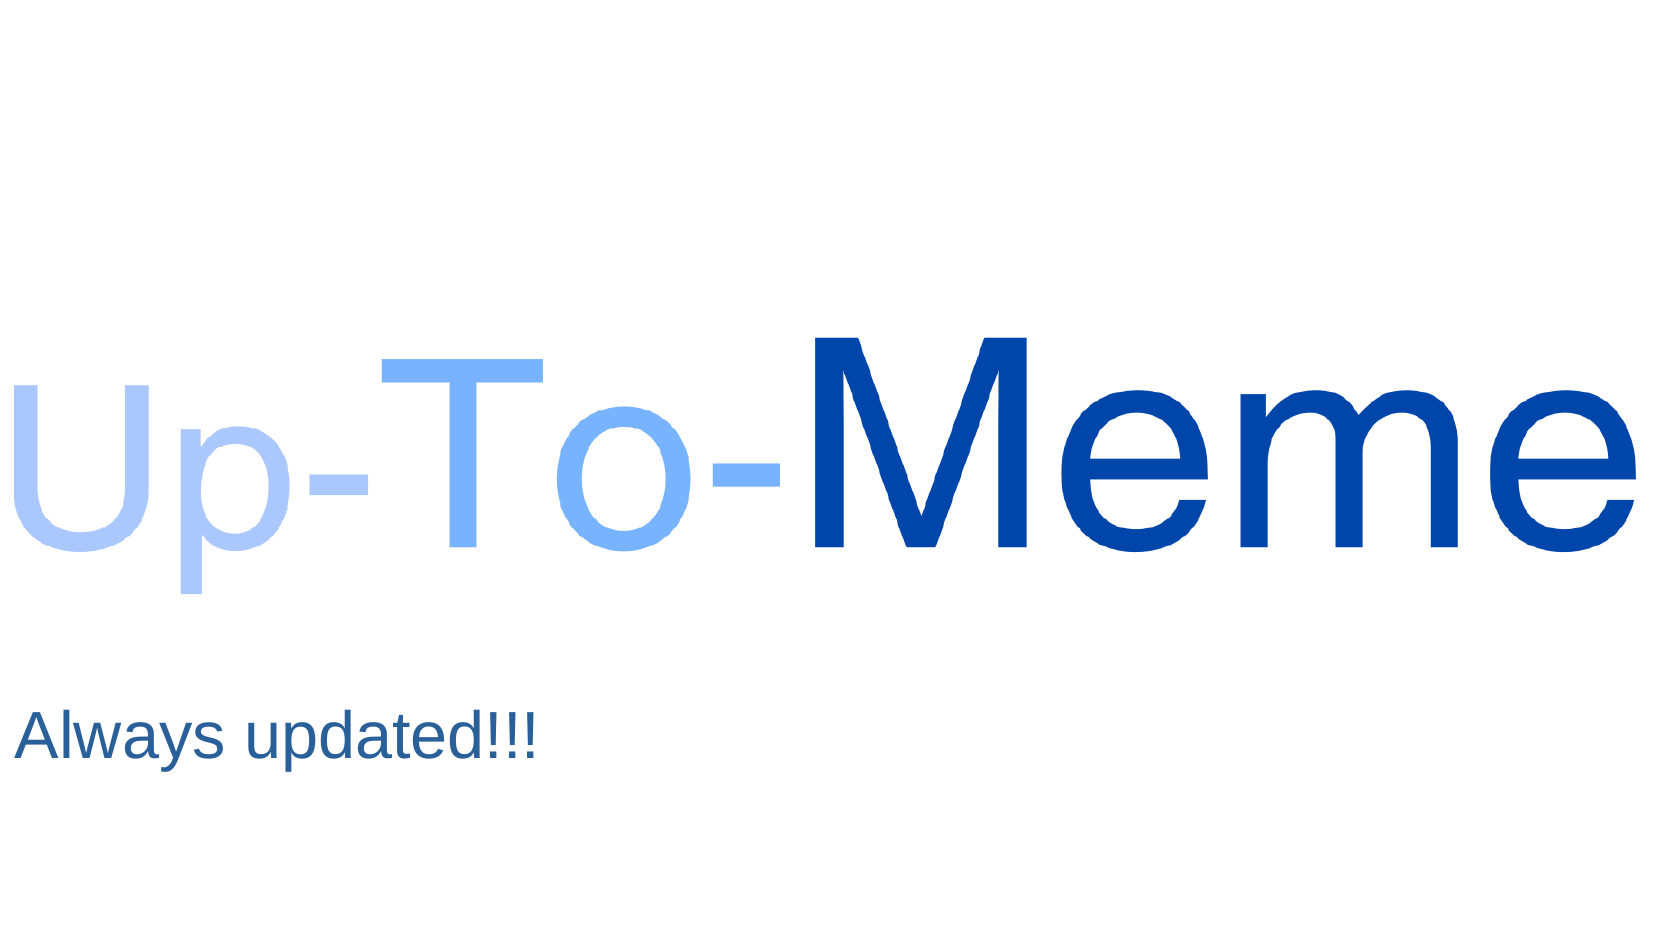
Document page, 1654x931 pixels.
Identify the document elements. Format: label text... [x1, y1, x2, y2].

text_box Always updated!!! [0, 690, 1654, 781]
picture [14, 330, 1636, 601]
